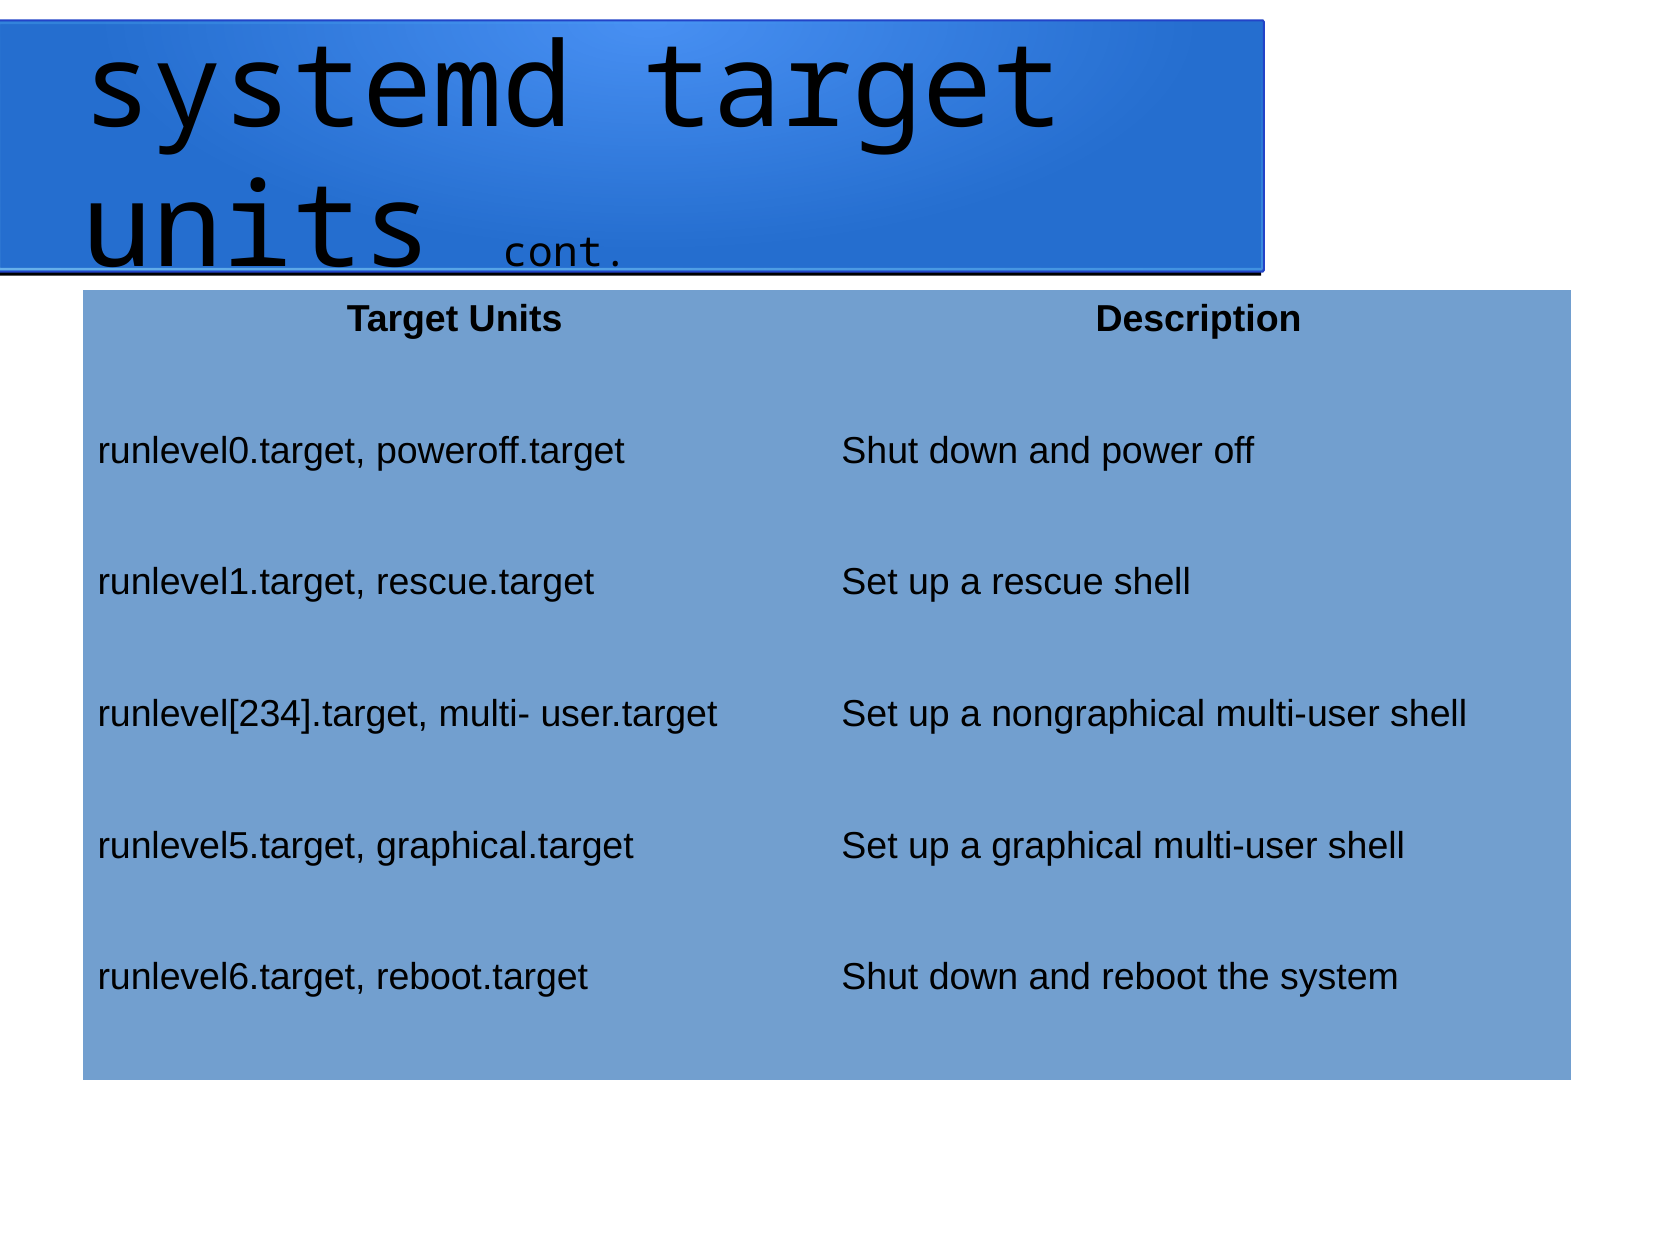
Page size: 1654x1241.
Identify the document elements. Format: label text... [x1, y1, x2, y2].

title systemd target units cont. [82, 9, 1235, 290]
table_cell Set up a rescue shell [827, 553, 1571, 685]
table_header Description [827, 290, 1571, 422]
table_cell runlevel6.target, reboot.target [83, 948, 827, 1080]
table_header Target Units [83, 290, 827, 422]
table_cell Set up a nongraphical multi-user shell [827, 685, 1571, 817]
table_cell Shut down and power off [827, 422, 1571, 553]
table_cell runlevel1.target, rescue.target [83, 553, 827, 685]
table_cell Shut down and reboot the system [827, 948, 1571, 1080]
table_cell Set up a graphical multi-user shell [827, 817, 1571, 948]
table_cell runlevel0.target, poweroff.target [83, 422, 827, 553]
table_cell runlevel[234].target, multi- user.target [83, 685, 827, 817]
table_cell runlevel5.target, graphical.target [83, 817, 827, 948]
